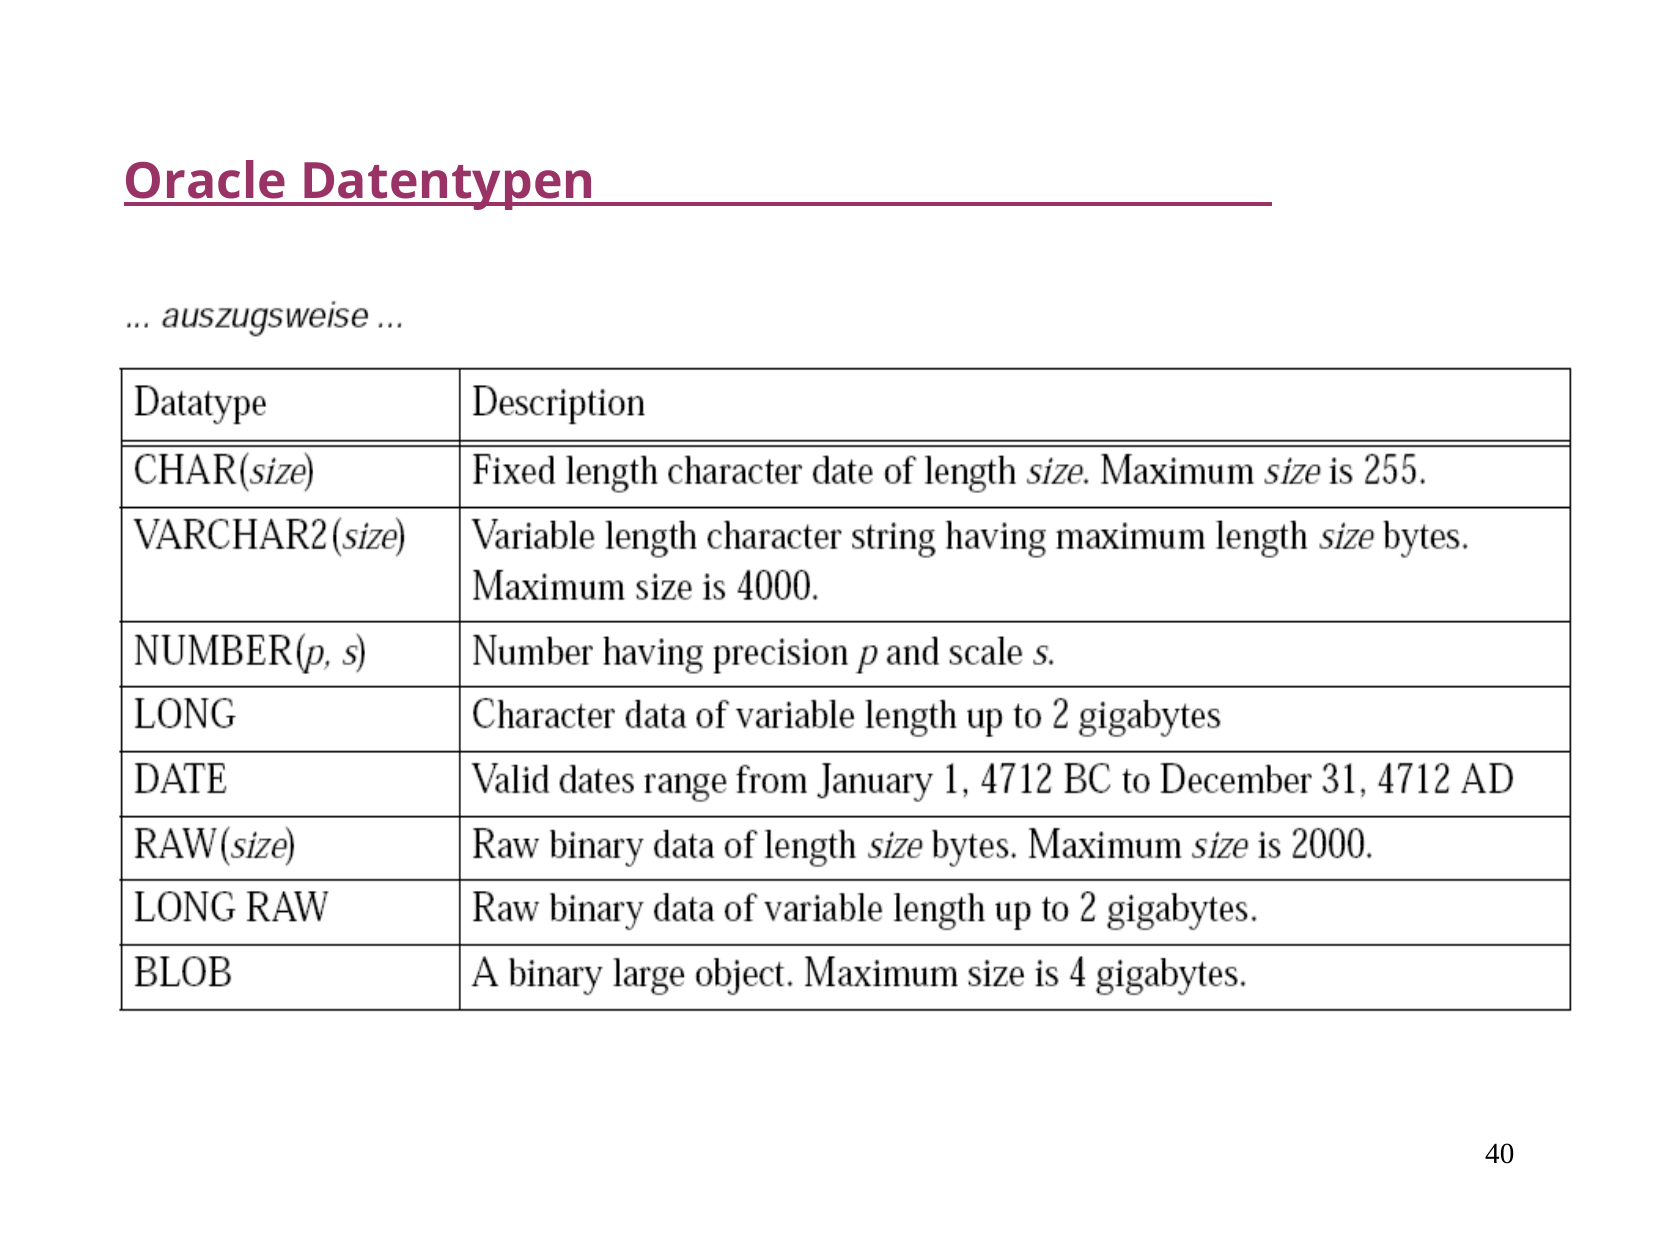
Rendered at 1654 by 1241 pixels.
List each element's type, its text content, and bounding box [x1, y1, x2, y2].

title Oracle Datentypen [124, 110, 1530, 249]
picture [107, 291, 1595, 1034]
